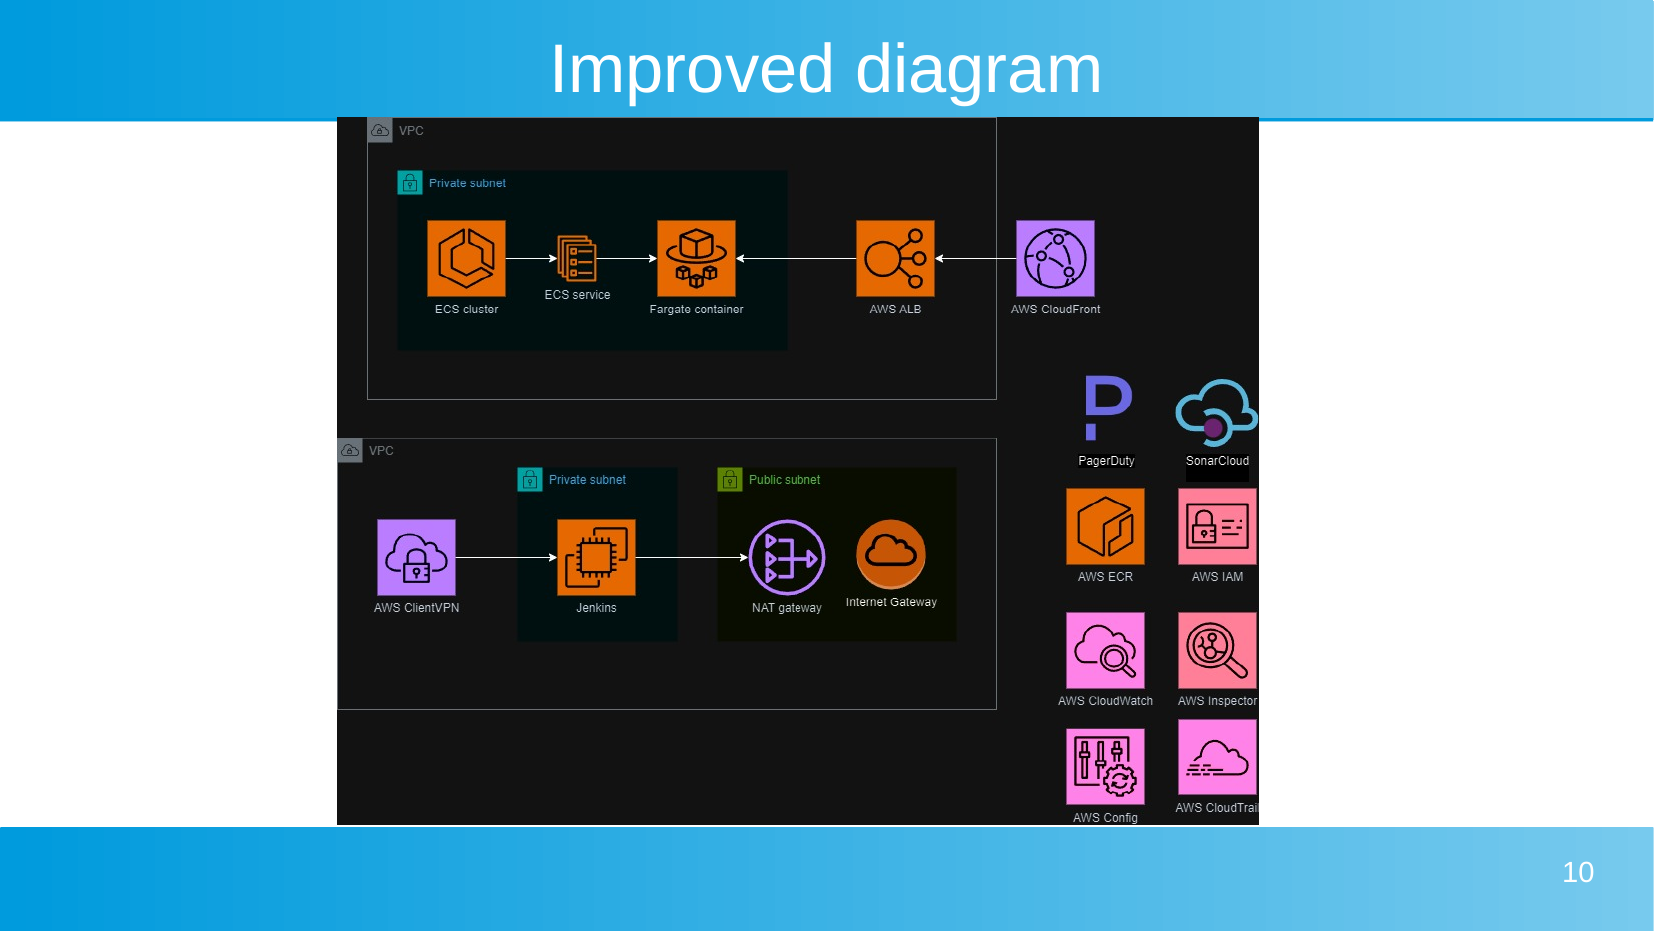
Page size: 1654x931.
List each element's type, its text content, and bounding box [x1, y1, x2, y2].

title Improved diagram [59, 29, 1595, 108]
picture [337, 117, 1259, 826]
